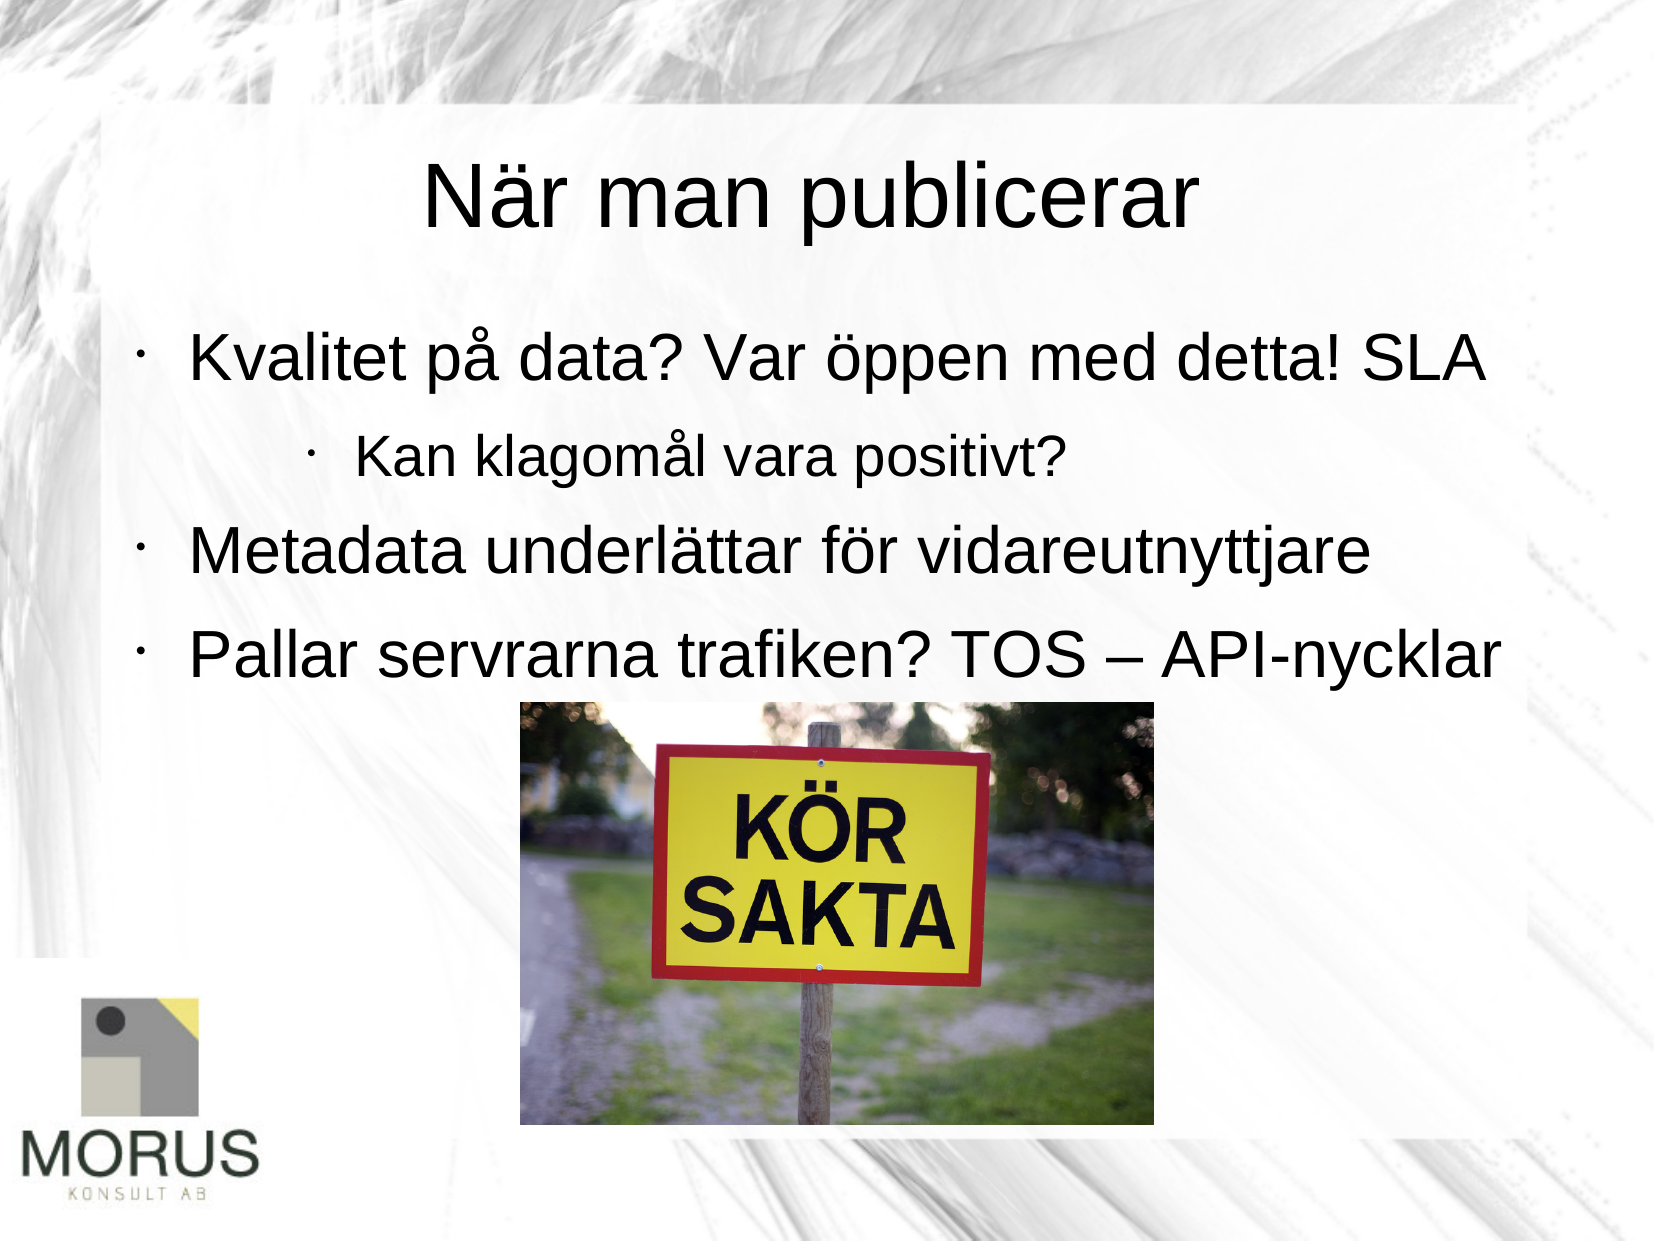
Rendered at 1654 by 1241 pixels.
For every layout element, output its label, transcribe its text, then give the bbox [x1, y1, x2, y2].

picture [0, 0, 1654, 1241]
title När man publicerar [118, 112, 1506, 281]
list Kvalitet på data? Var öppen med detta! SLA Kan klagomål vara positivt? Metadata underlättar för vidareutnyttjare Pallar servrarna trafiken? TOS – API-nycklar [118, 319, 1571, 1040]
